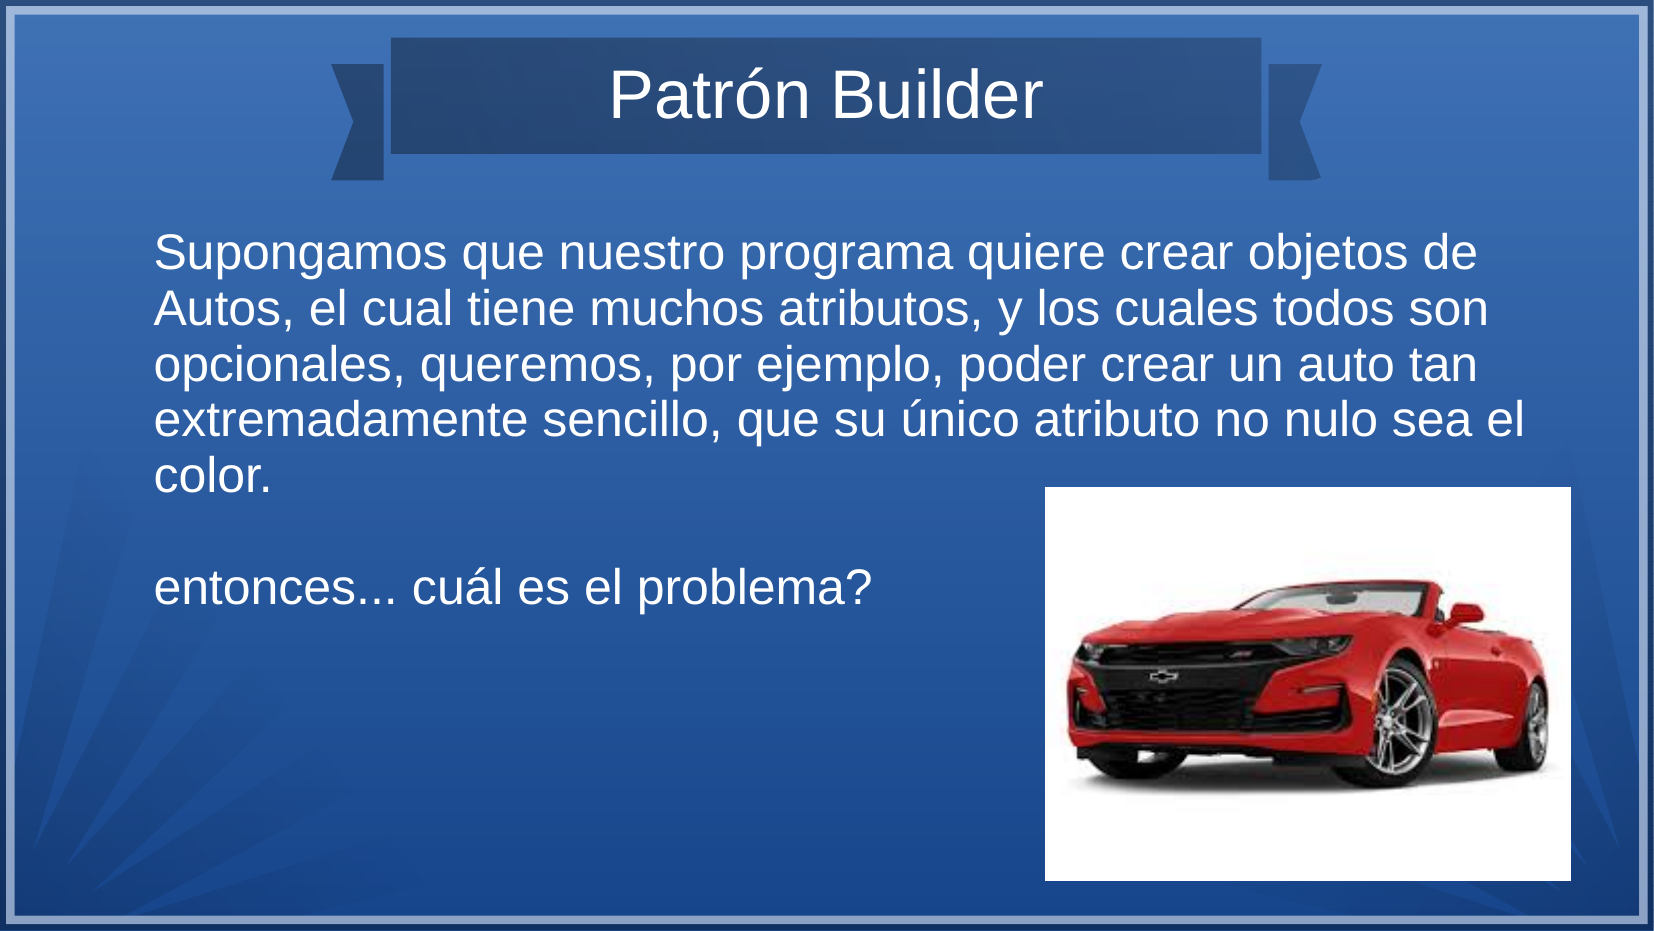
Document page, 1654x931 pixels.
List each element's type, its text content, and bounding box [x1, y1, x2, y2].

title Patrón Builder [389, 35, 1264, 154]
list Supongamos que nuestro programa quiere crear objetos de Autos, el cual tiene muchos atributos, y los cuales todos son opcionales, queremos, por ejemplo, poder crear un auto tan extremadamente sencillo, que su único atributo no nulo sea el color. entonces... cuál es el problema? [82, 224, 1571, 848]
picture [1045, 487, 1571, 881]
